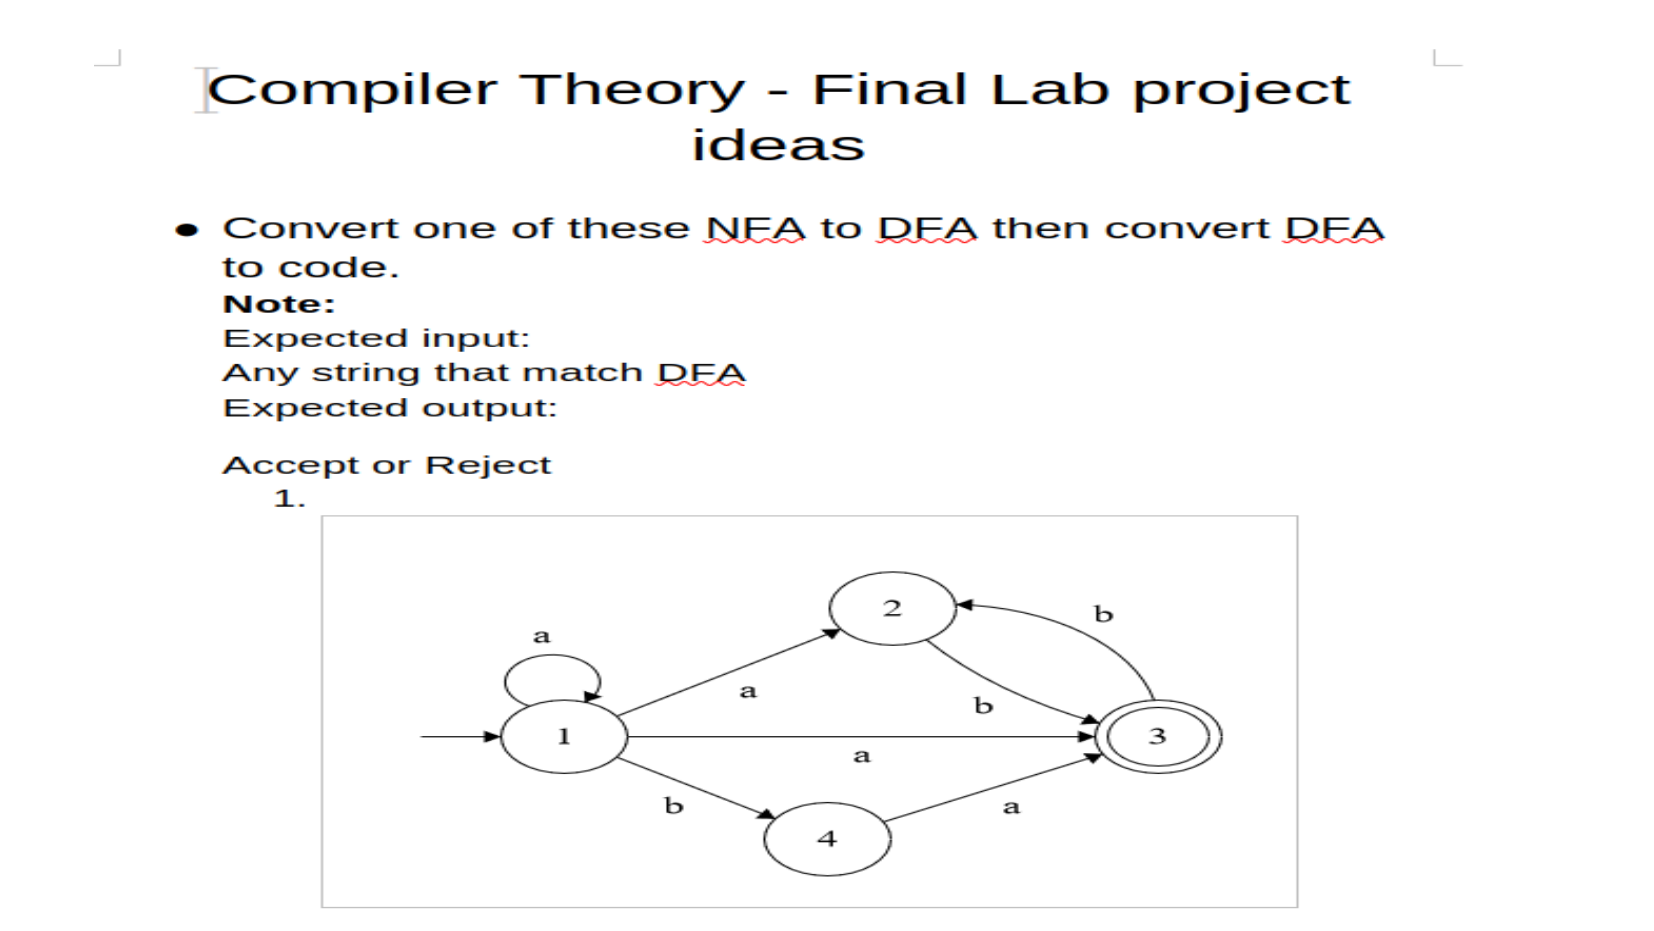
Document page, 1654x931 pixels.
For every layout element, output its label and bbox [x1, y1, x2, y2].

picture [94, 9, 1514, 931]
